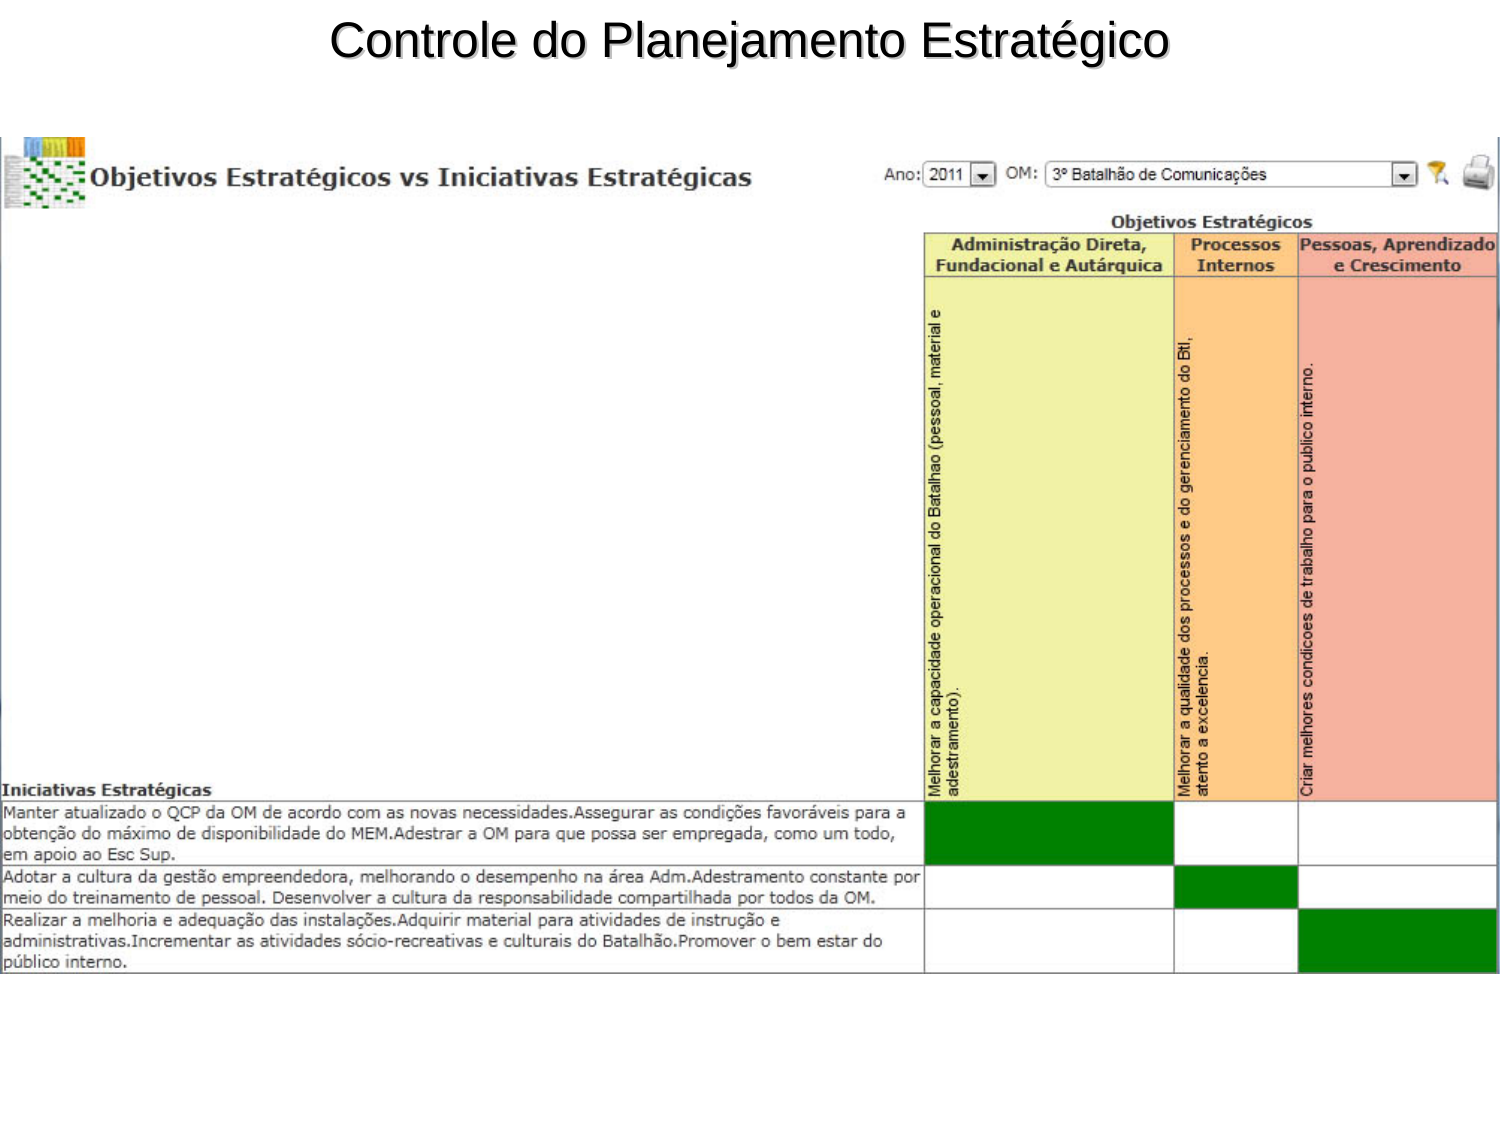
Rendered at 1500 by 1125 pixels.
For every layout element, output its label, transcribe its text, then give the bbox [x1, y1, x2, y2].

text_box Controle do Planejamento Estratégico [0, 0, 1500, 76]
picture [0, 137, 1500, 974]
